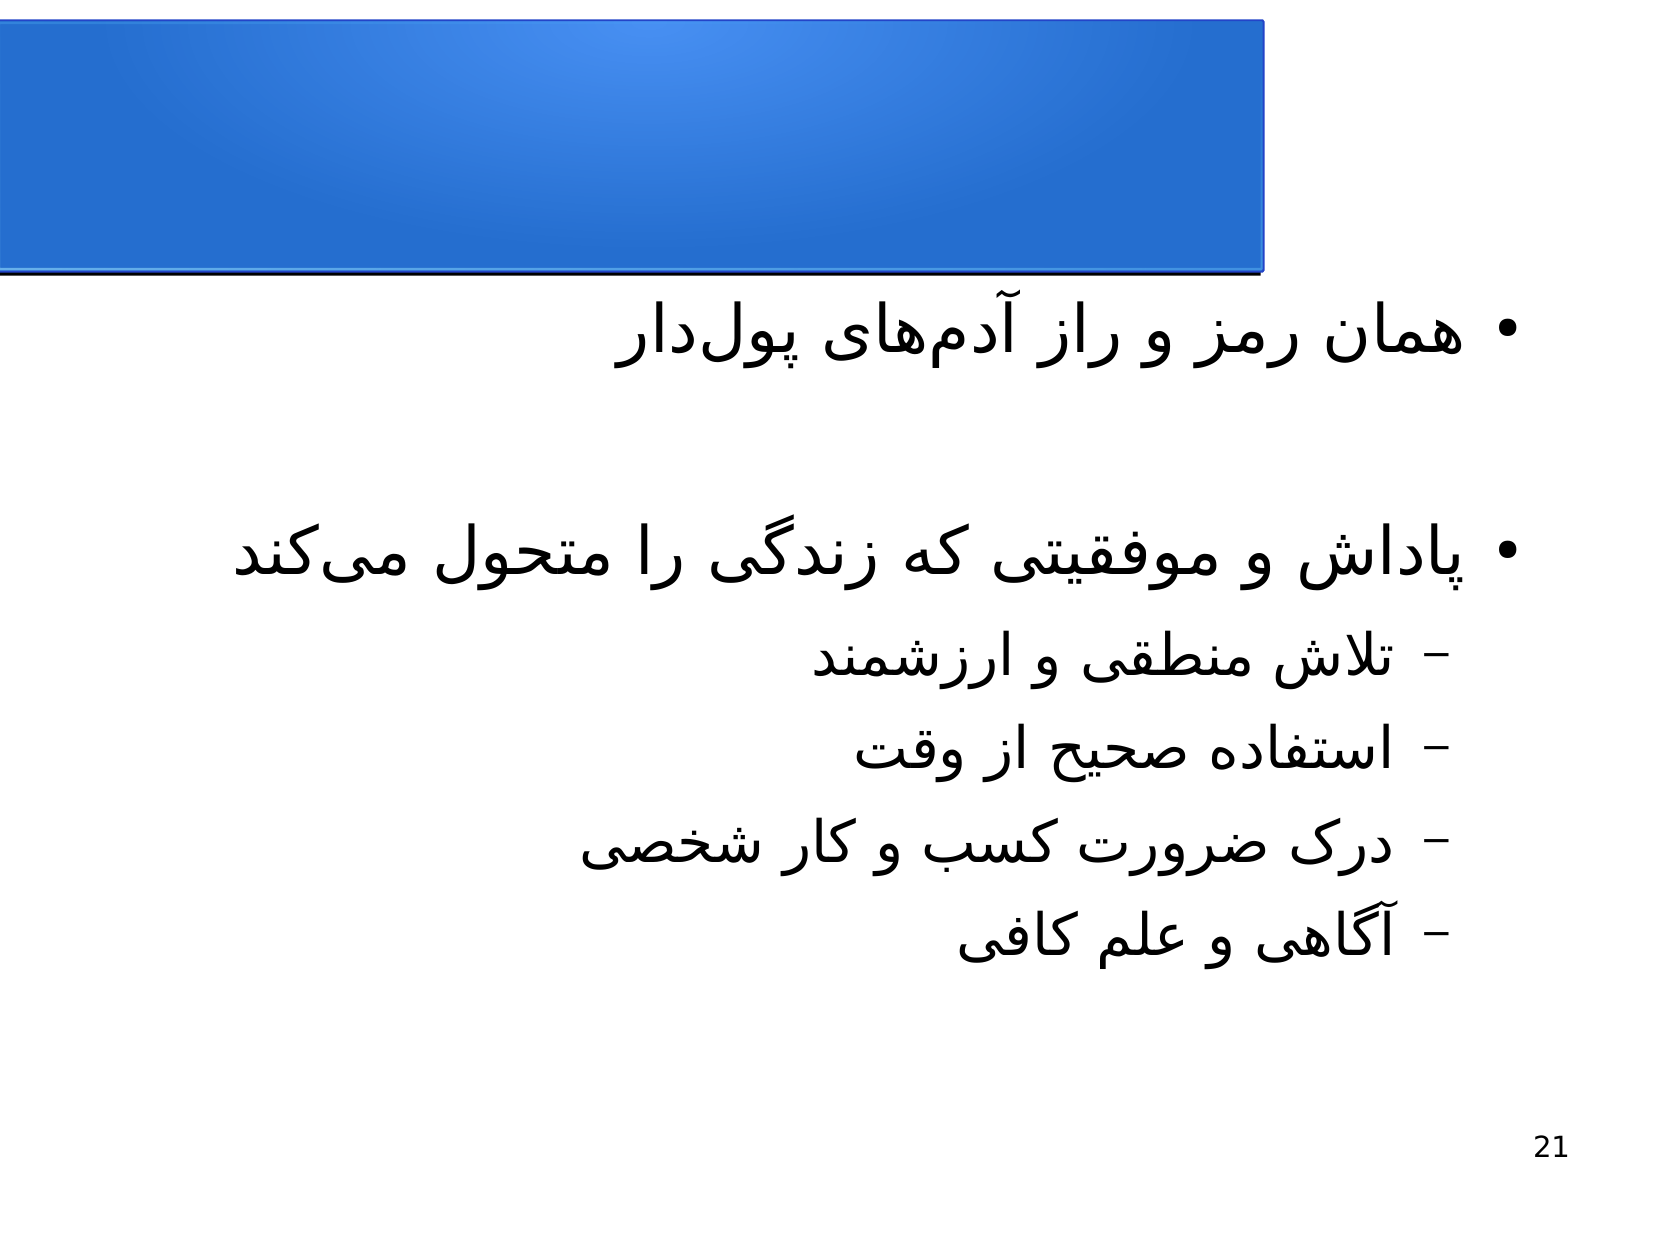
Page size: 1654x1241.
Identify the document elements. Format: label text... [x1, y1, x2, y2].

list همان رمز و راز آدم‌های پول‌دار پاداش و موفقیتی که زندگی را متحول می‌کند تلاش منطقی و ارزشمند استفاده صحیح از وقت درک ضرورت کسب و کار شخصی آگاهی و علم کافی [82, 290, 1538, 1010]
